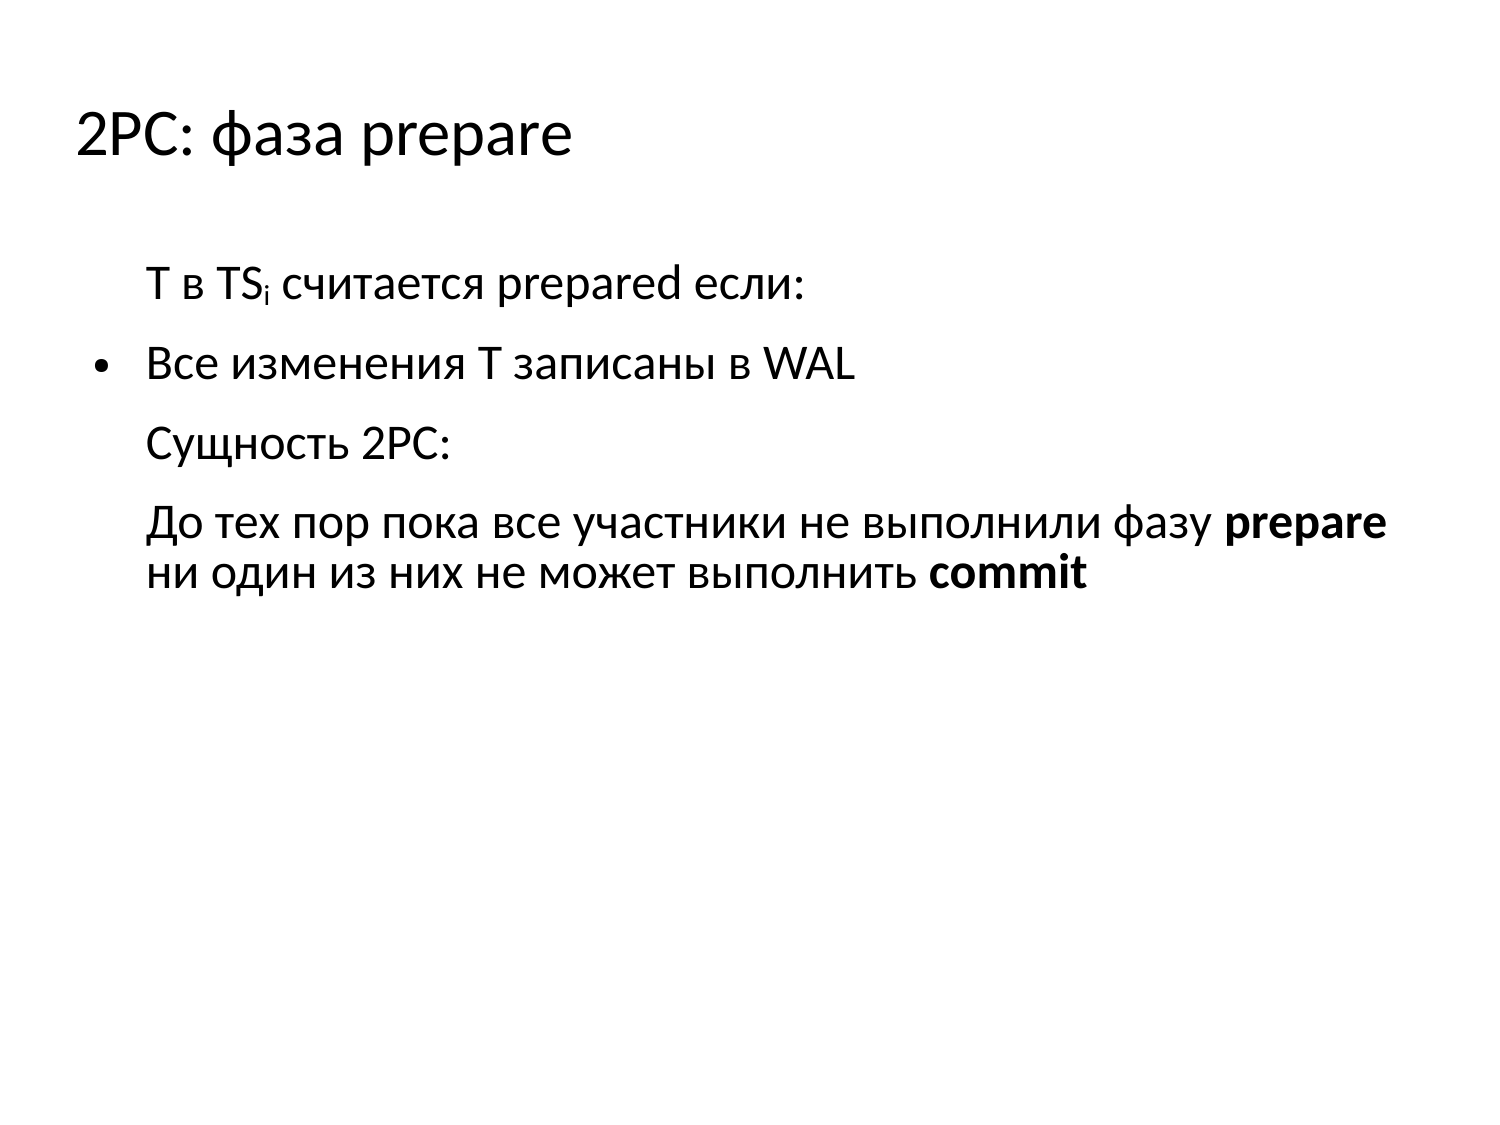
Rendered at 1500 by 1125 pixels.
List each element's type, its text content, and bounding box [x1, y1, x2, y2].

title 2PC: фаза prepare [75, 45, 1425, 233]
list T в TSi считается prepared если: Все изменения T записаны в WAL Сущность 2PC: До тех пор пока все участники не выполнили фазу prepare ни один из них не может выполнить commit [75, 262, 1425, 1005]
